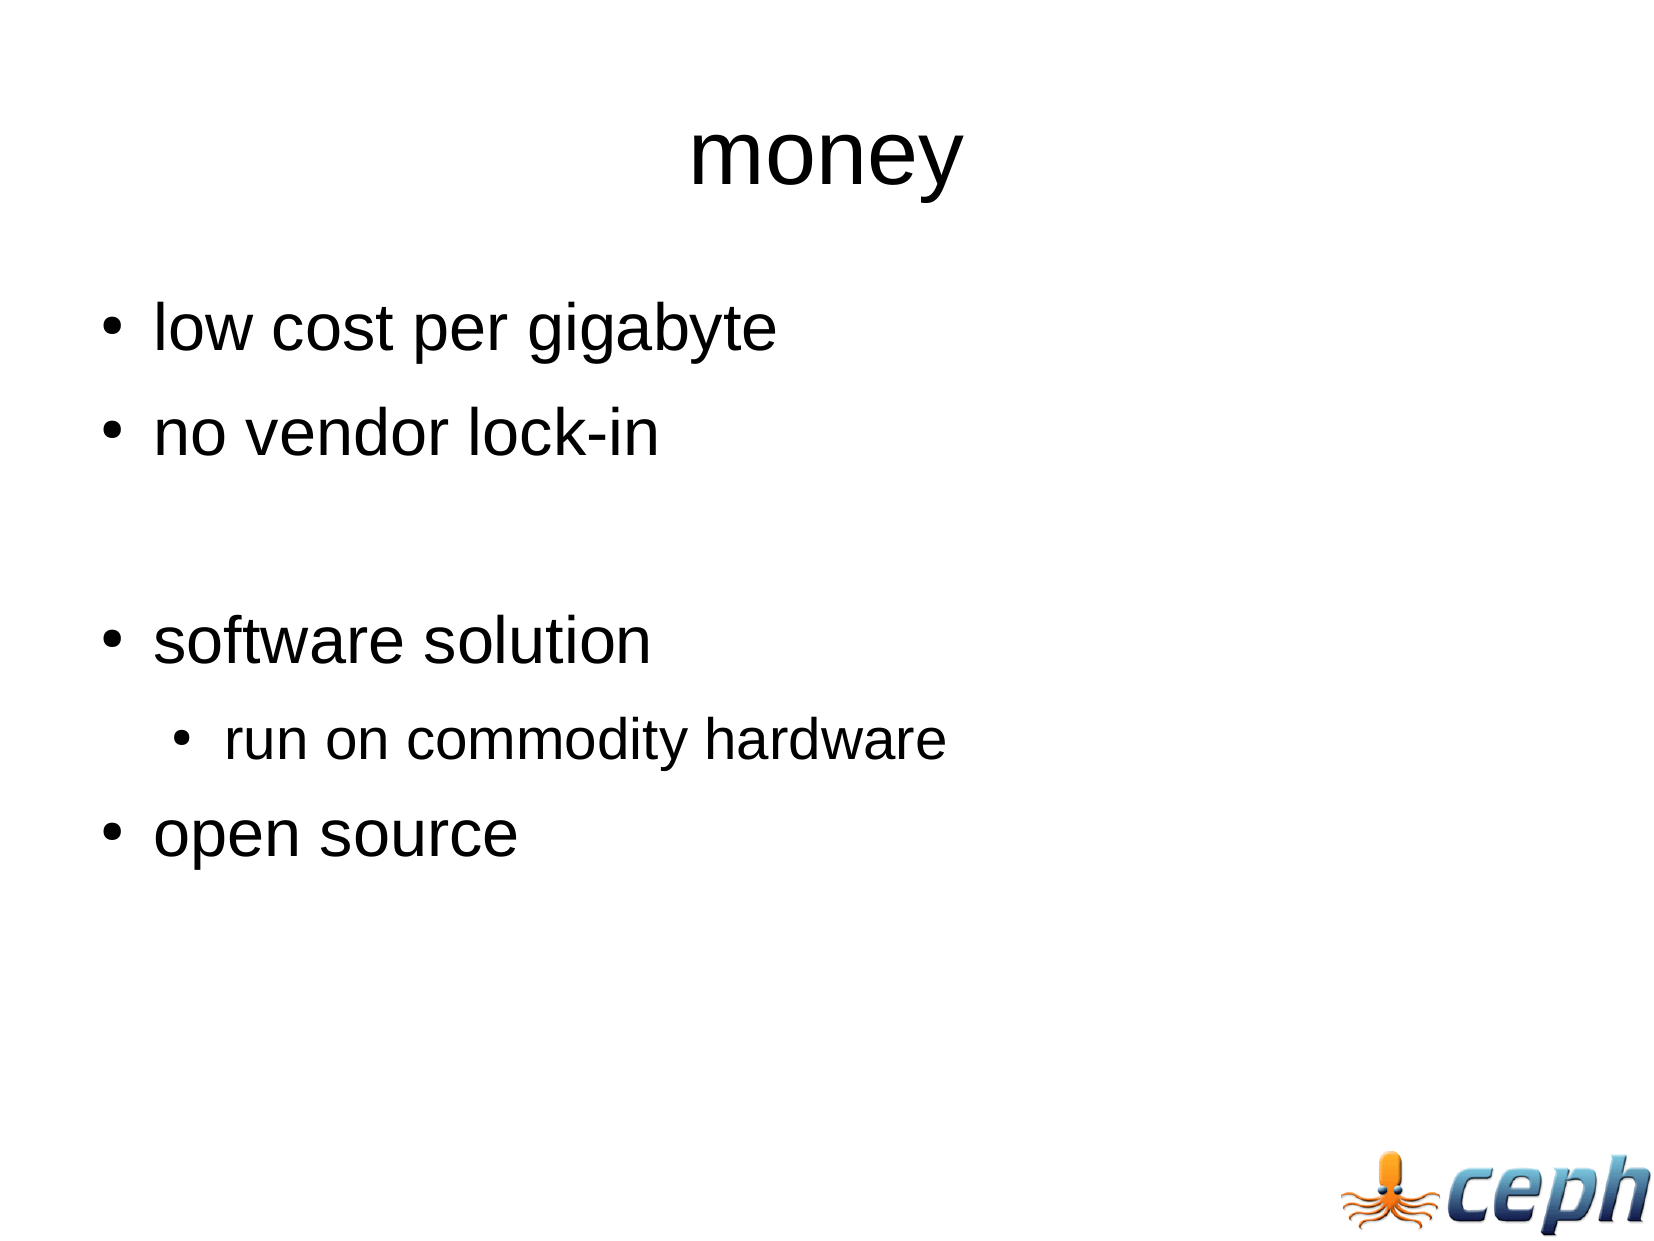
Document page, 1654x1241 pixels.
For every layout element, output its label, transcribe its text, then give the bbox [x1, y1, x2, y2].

title money [82, 49, 1571, 257]
list low cost per gigabyte no vendor lock-in software solution run on commodity hardware open source [82, 290, 1571, 1109]
picture [1335, 1151, 1651, 1239]
